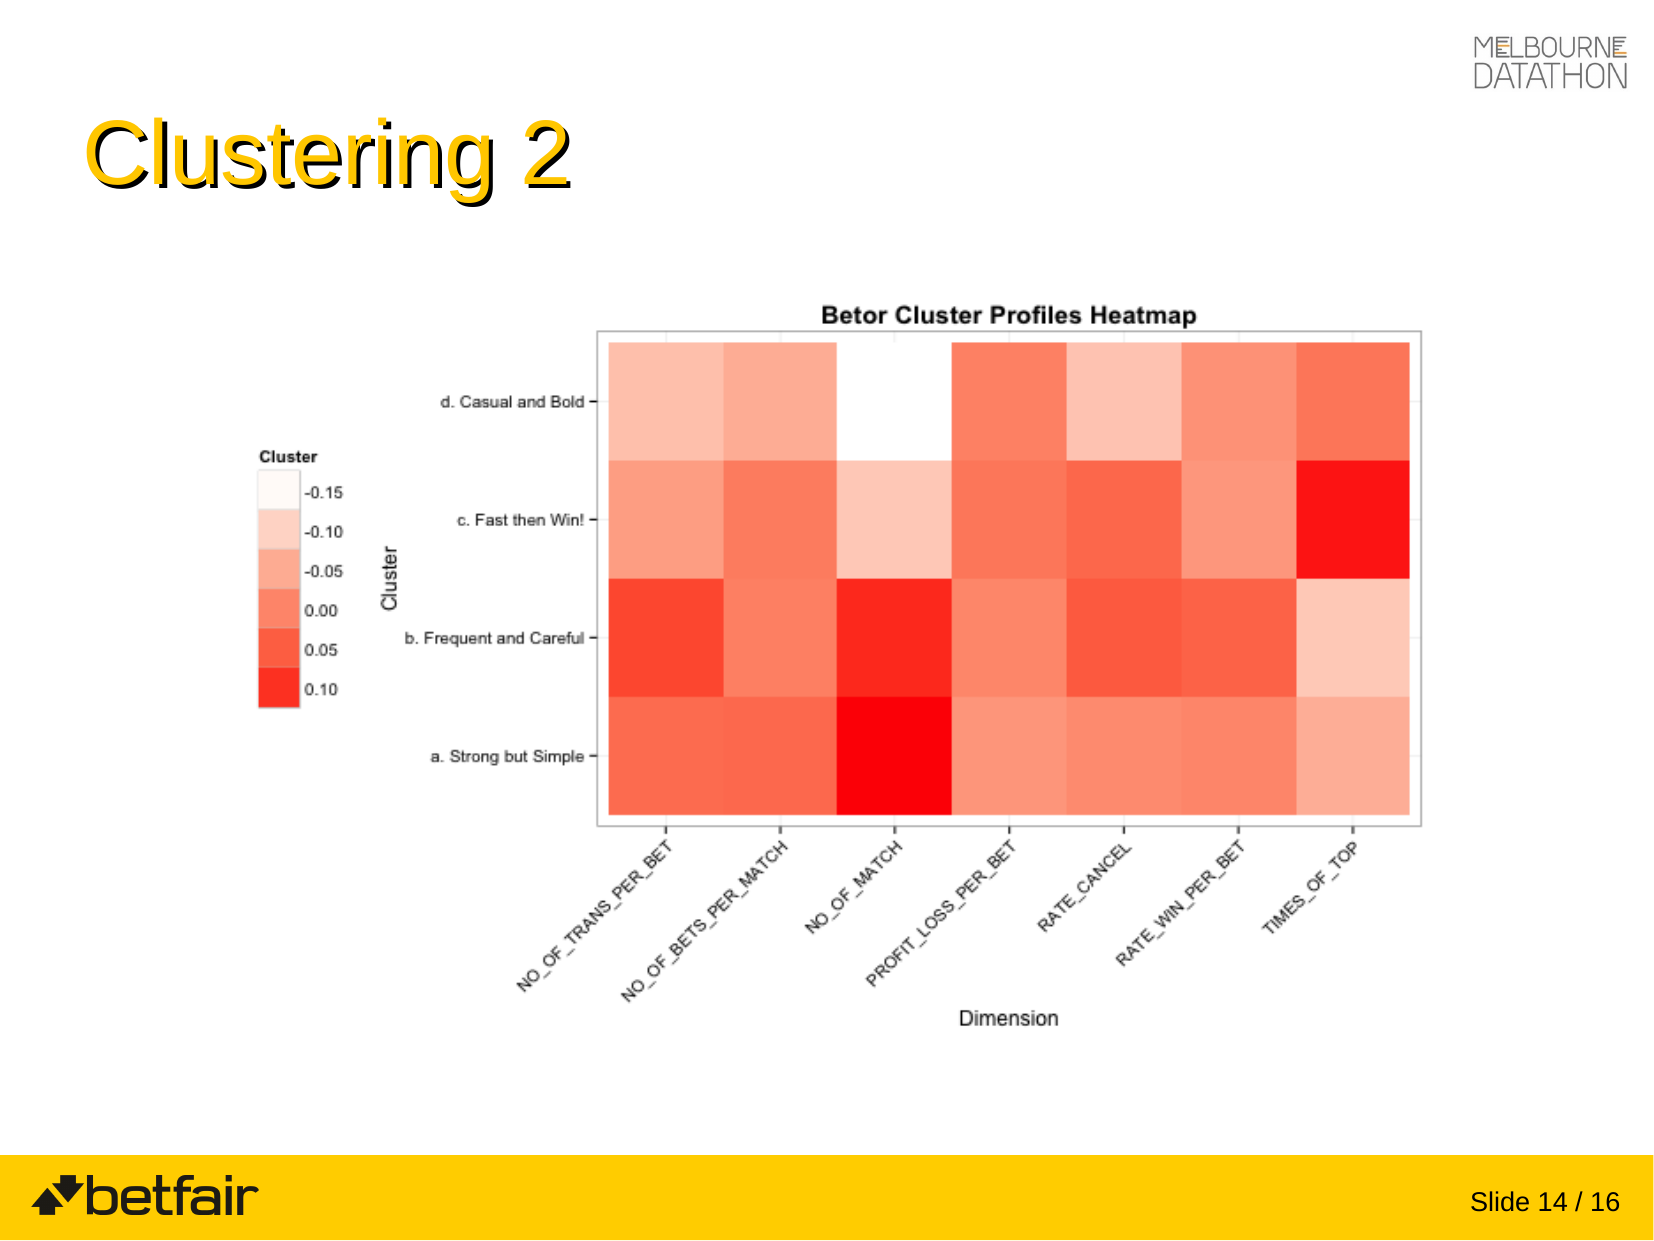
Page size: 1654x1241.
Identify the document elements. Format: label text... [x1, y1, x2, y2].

picture [31, 1175, 259, 1215]
title Clustering 2 [82, 49, 1571, 257]
picture [213, 264, 1456, 1051]
picture [1470, 33, 1630, 92]
